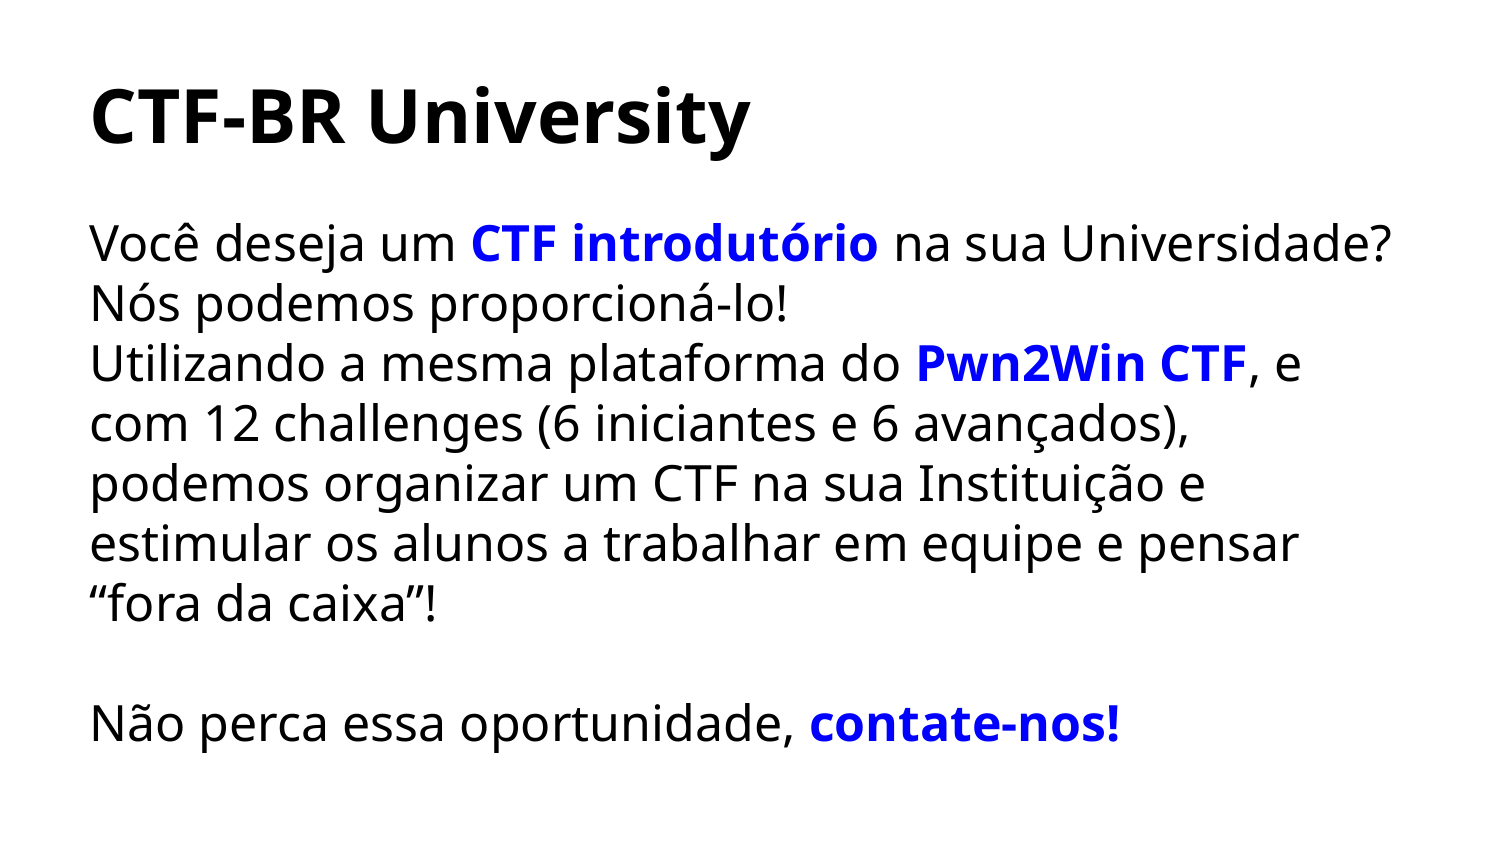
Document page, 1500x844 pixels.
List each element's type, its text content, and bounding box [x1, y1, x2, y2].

text_box CTF-BR University [75, 33, 1425, 174]
text_box Você deseja um CTF introdutório na sua Universidade? Nós podemos proporcioná-lo! Utilizando a mesma plataforma do Pwn2Win CTF, e com 12 challenges (6 iniciantes e 6 avançados), podemos organizar um CTF na sua Instituição e estimular os alunos a trabalhar em equipe e pensar “fora da caixa”! Não perca essa oportunidade, contate-nos! [75, 196, 1425, 808]
